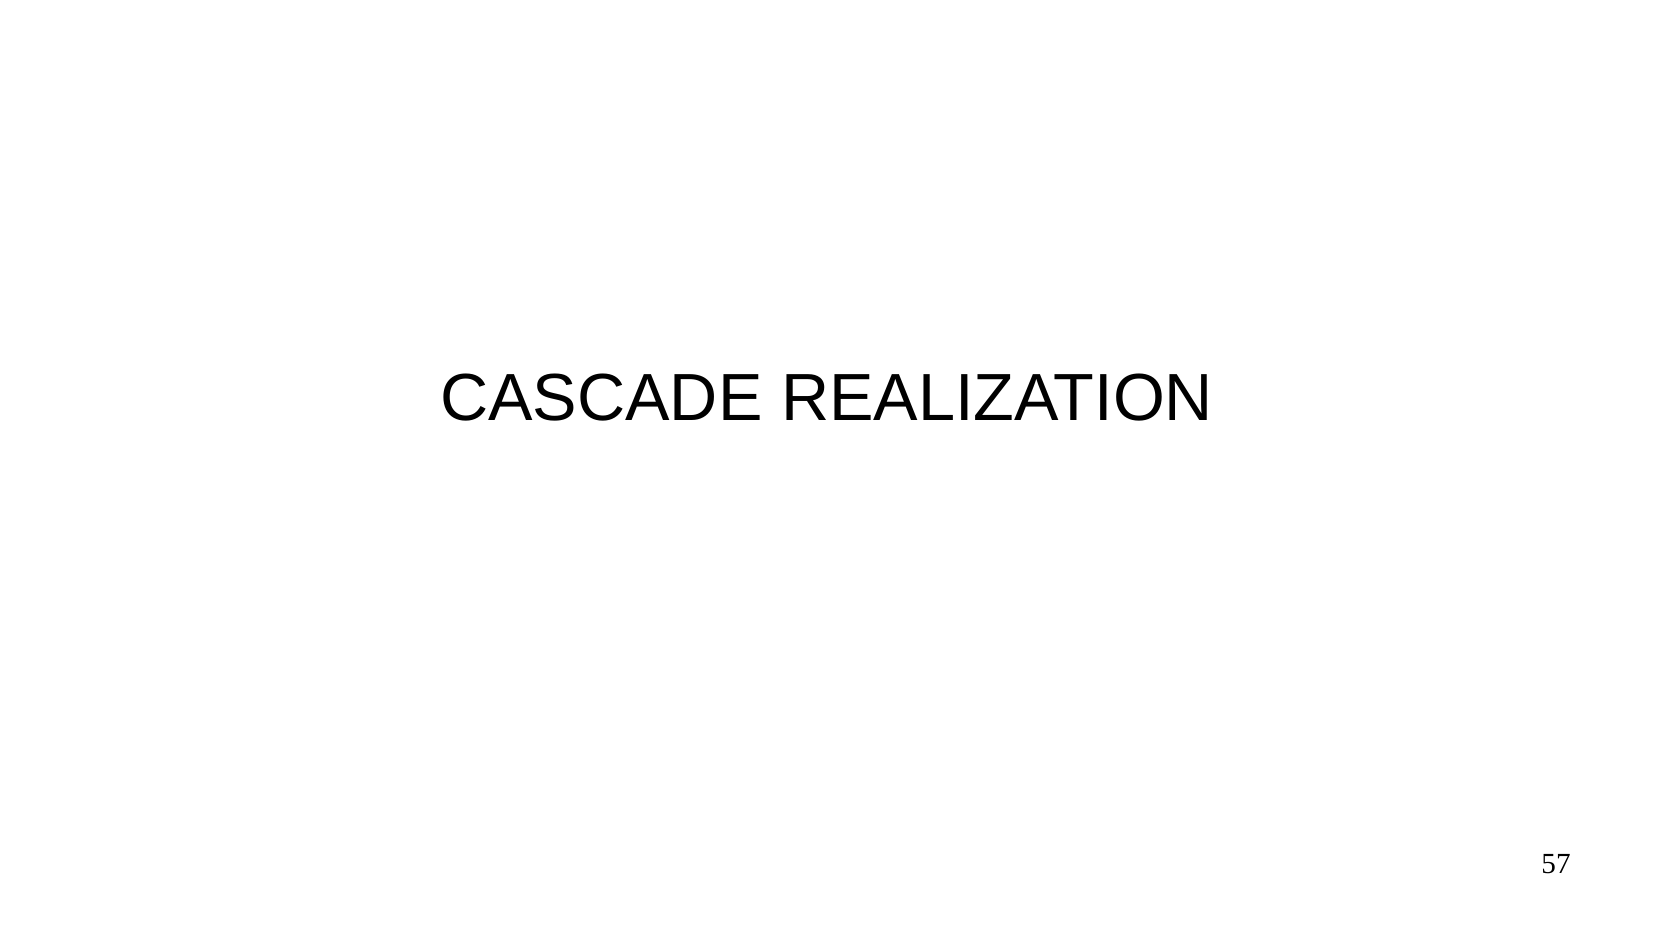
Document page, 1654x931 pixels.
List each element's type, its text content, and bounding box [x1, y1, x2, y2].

subtitle CASCADE REALIZATION [82, 37, 1571, 757]
